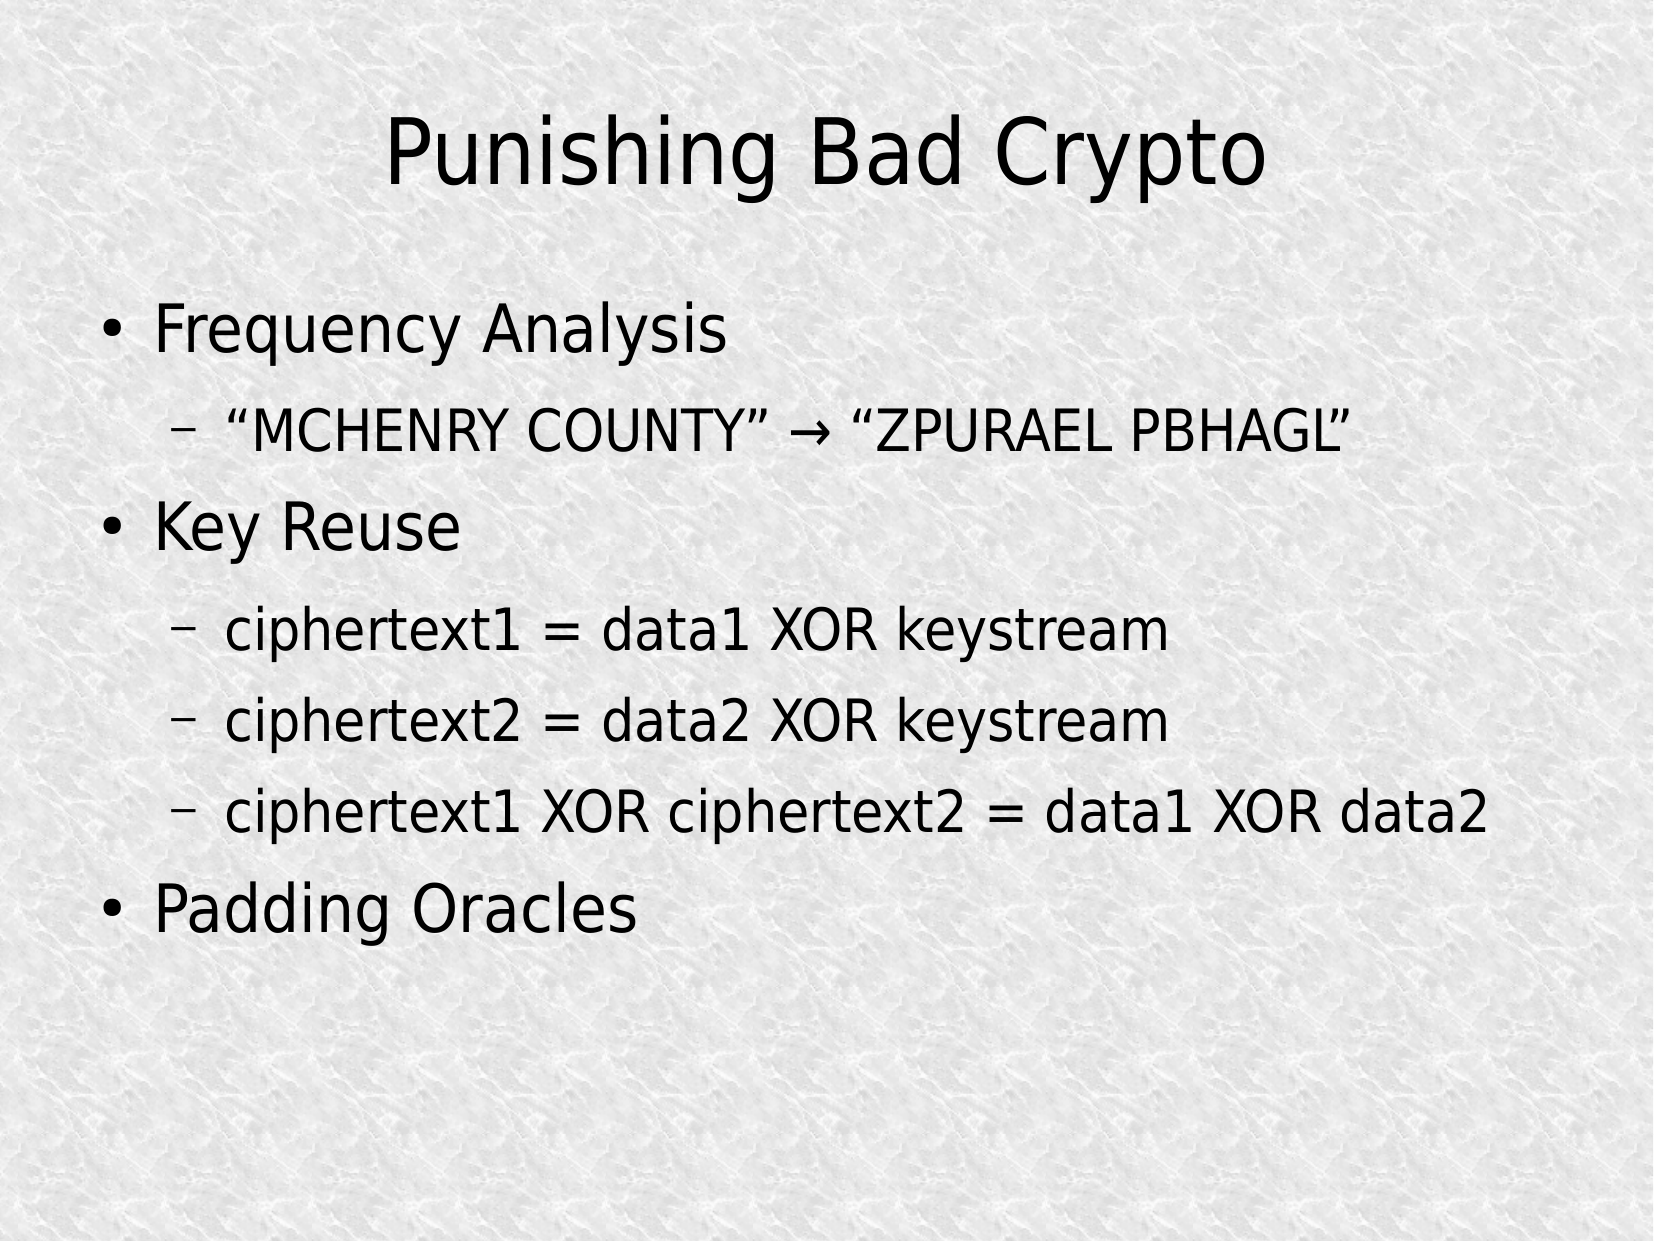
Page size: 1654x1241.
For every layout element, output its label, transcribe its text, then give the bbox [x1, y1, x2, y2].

title Punishing Bad Crypto [82, 49, 1571, 257]
picture [0, 0, 1654, 1241]
list Frequency Analysis “MCHENRY COUNTY” → “ZPURAEL PBHAGL” Key Reuse ciphertext1 = data1 XOR keystream ciphertext2 = data2 XOR keystream ciphertext1 XOR ciphertext2 = data1 XOR data2 Padding Oracles [82, 290, 1538, 1010]
